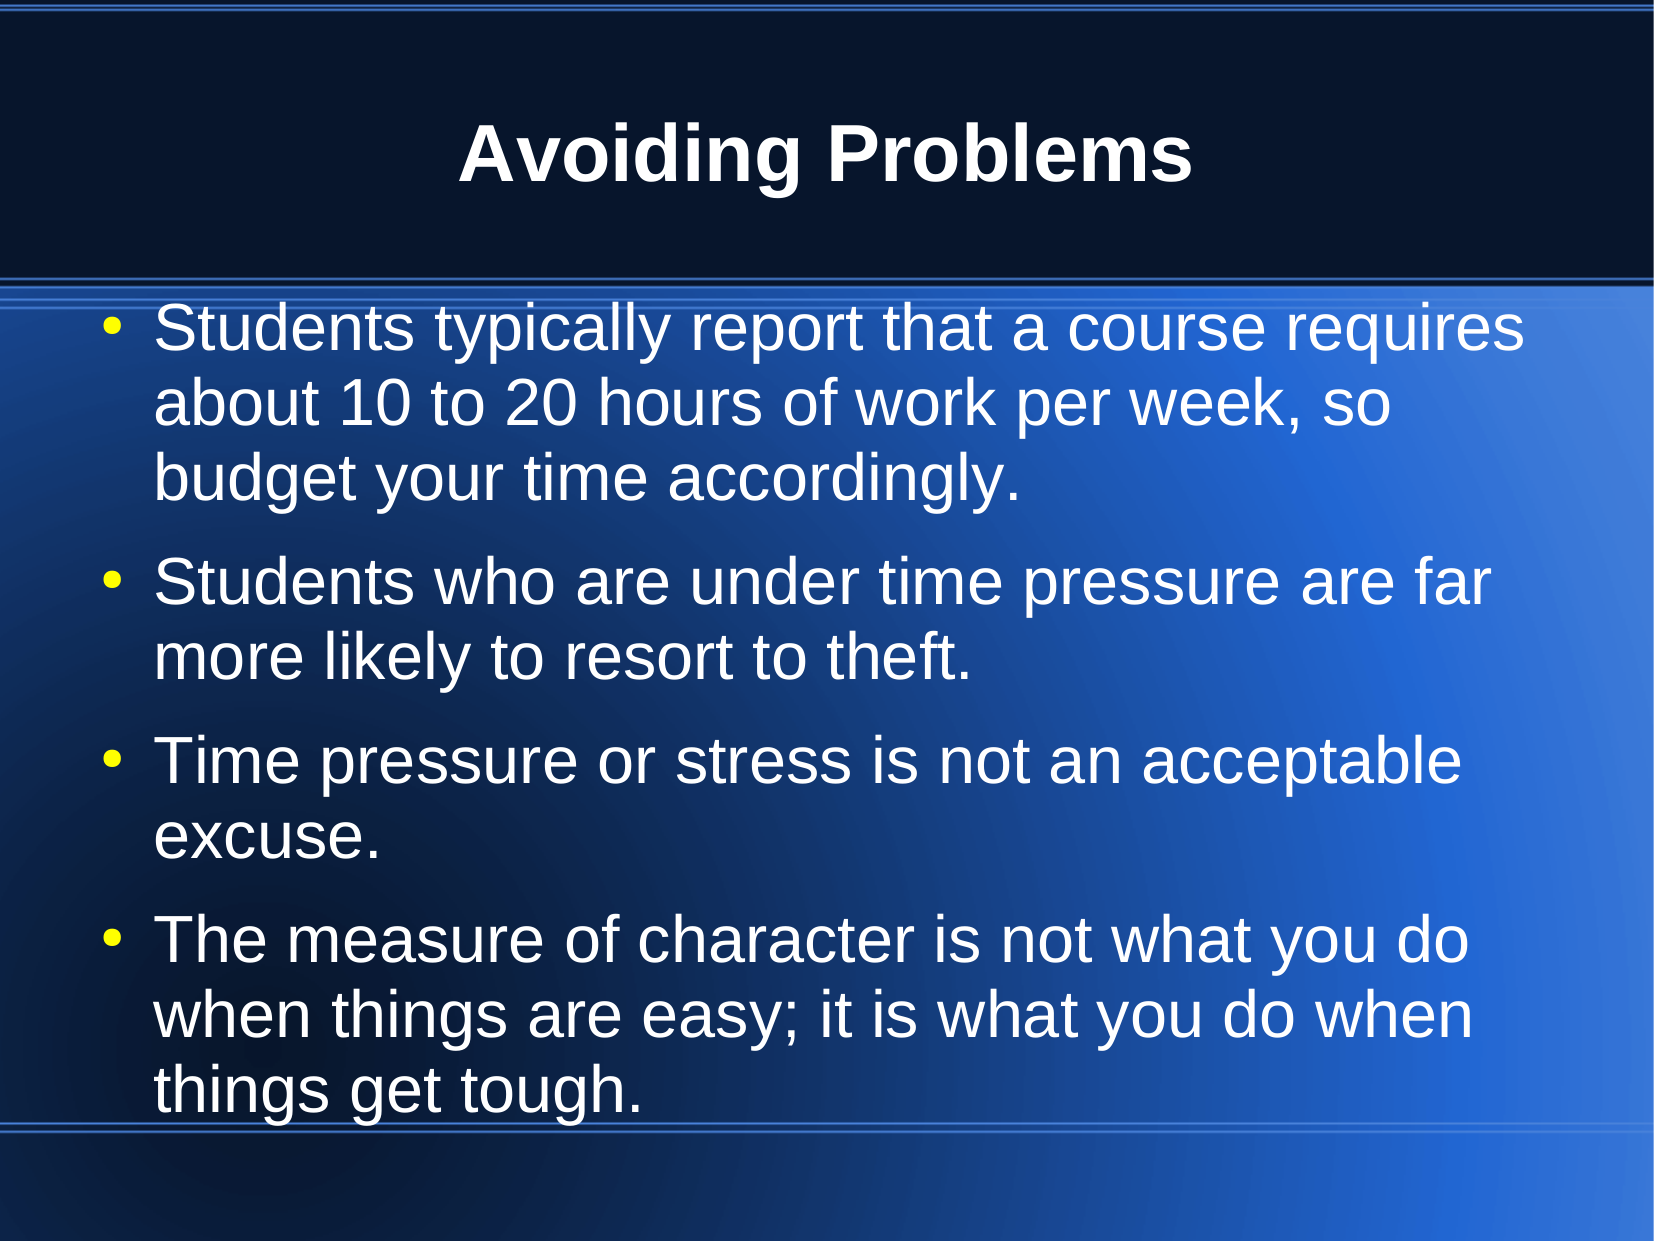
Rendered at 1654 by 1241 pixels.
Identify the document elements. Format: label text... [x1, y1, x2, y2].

list Students typically report that a course requires about 10 to 20 hours of work per week, so budget your time accordingly. Students who are under time pressure are far more likely to resort to theft. Time pressure or stress is not an acceptable excuse. The measure of character is not what you do when things are easy; it is what you do when things get tough. [82, 290, 1538, 1127]
picture [0, 0, 1654, 1241]
title Avoiding Problems [82, 49, 1571, 257]
